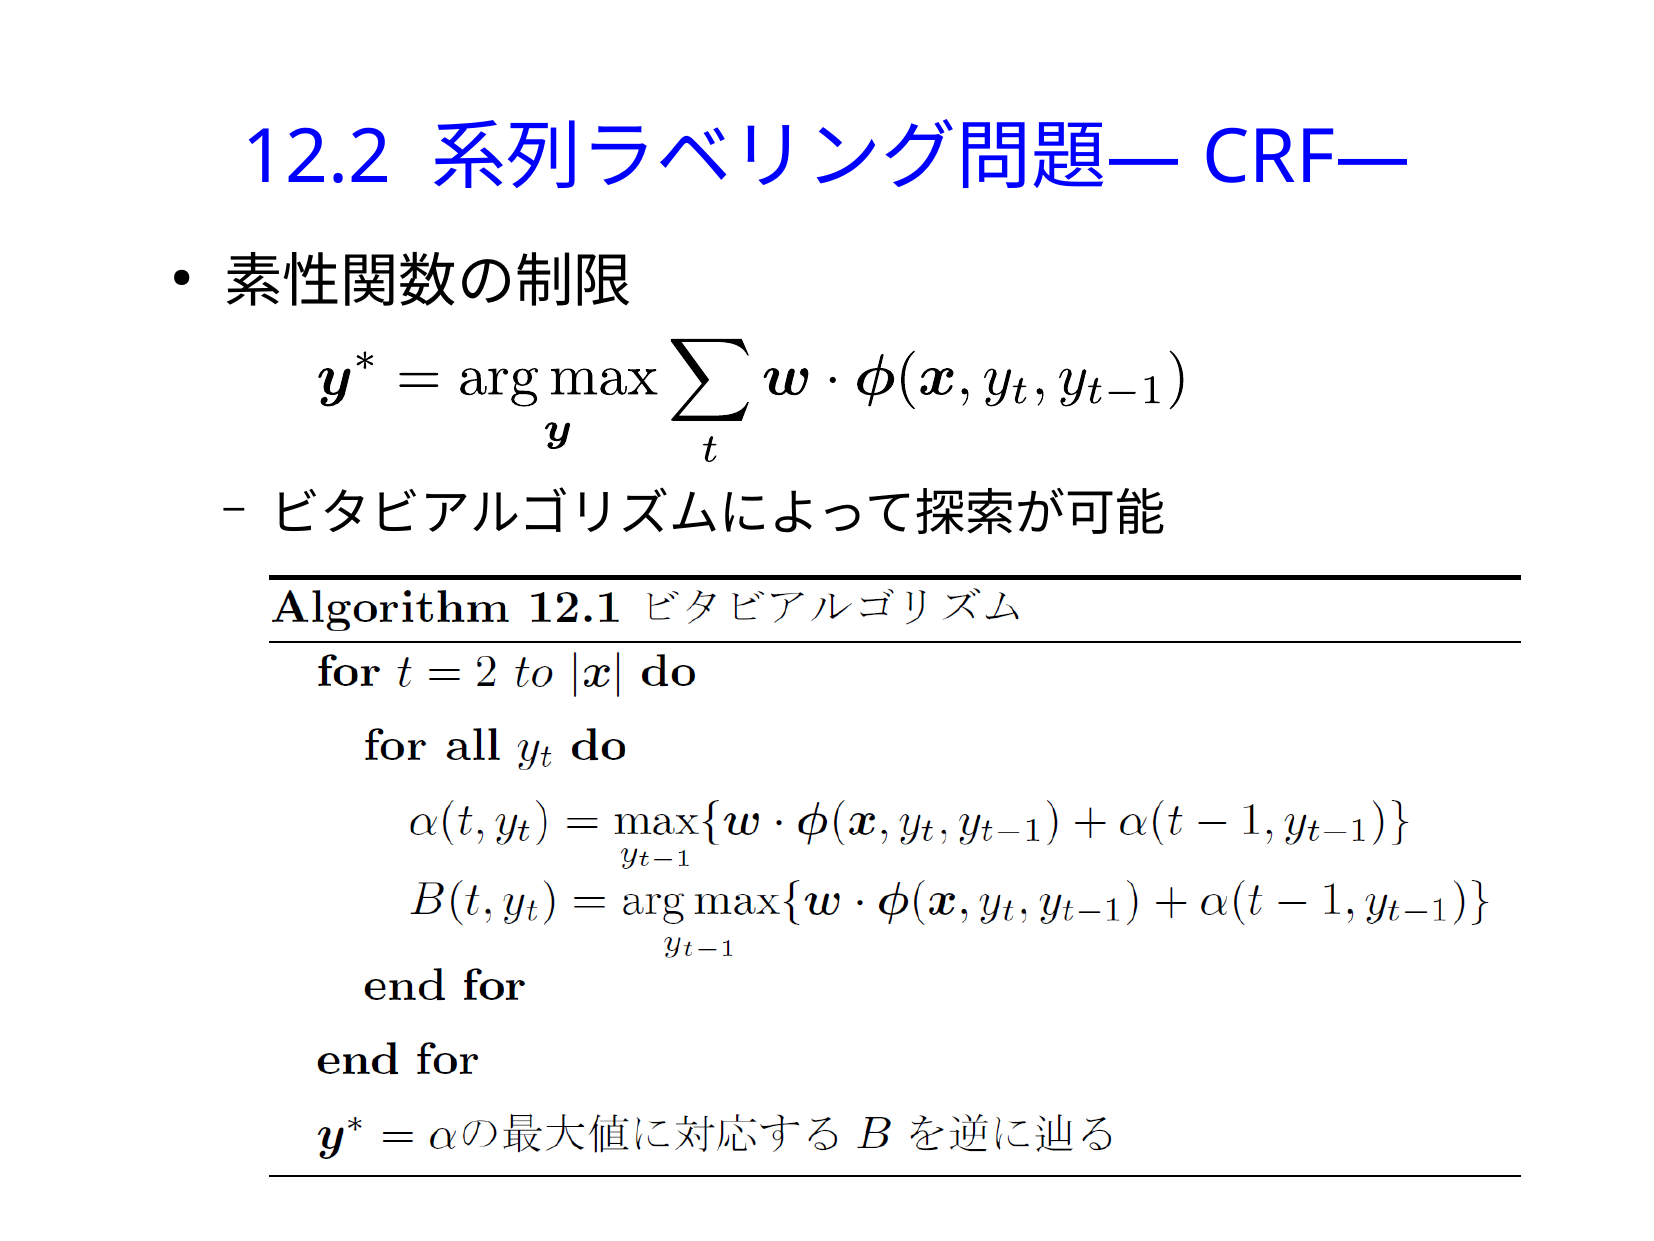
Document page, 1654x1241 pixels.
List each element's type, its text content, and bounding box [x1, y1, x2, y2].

text_box [316, 333, 1190, 463]
list ビタビアルゴリズムによって探索が可能 [58, 476, 1547, 589]
list 素性関数の制限 [82, 239, 1571, 421]
title 12.2 系列ラベリング問題―CRF― [82, 49, 1571, 239]
picture [250, 589, 1521, 1197]
